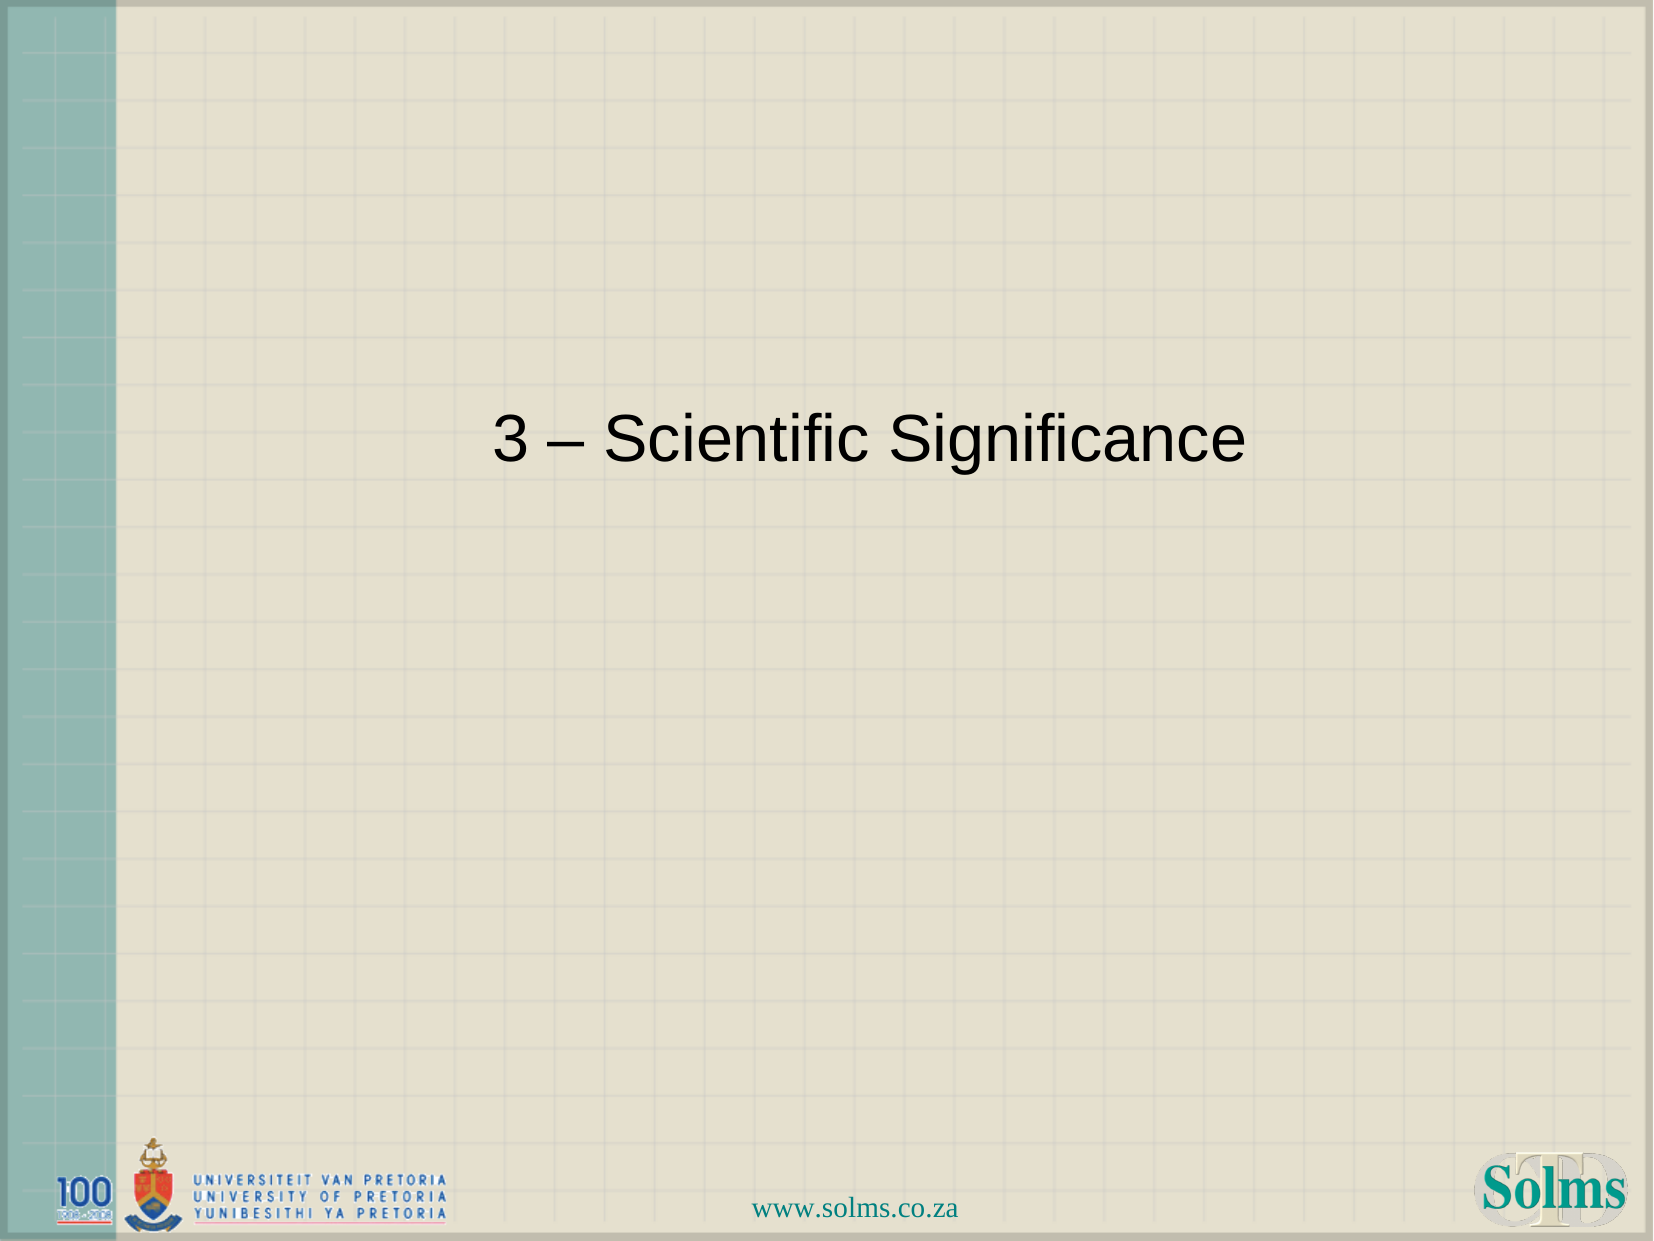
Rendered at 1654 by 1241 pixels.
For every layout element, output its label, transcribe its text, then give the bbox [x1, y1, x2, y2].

picture [0, 0, 1654, 1241]
subtitle 3 – Scientific Significance [112, 26, 1629, 1072]
